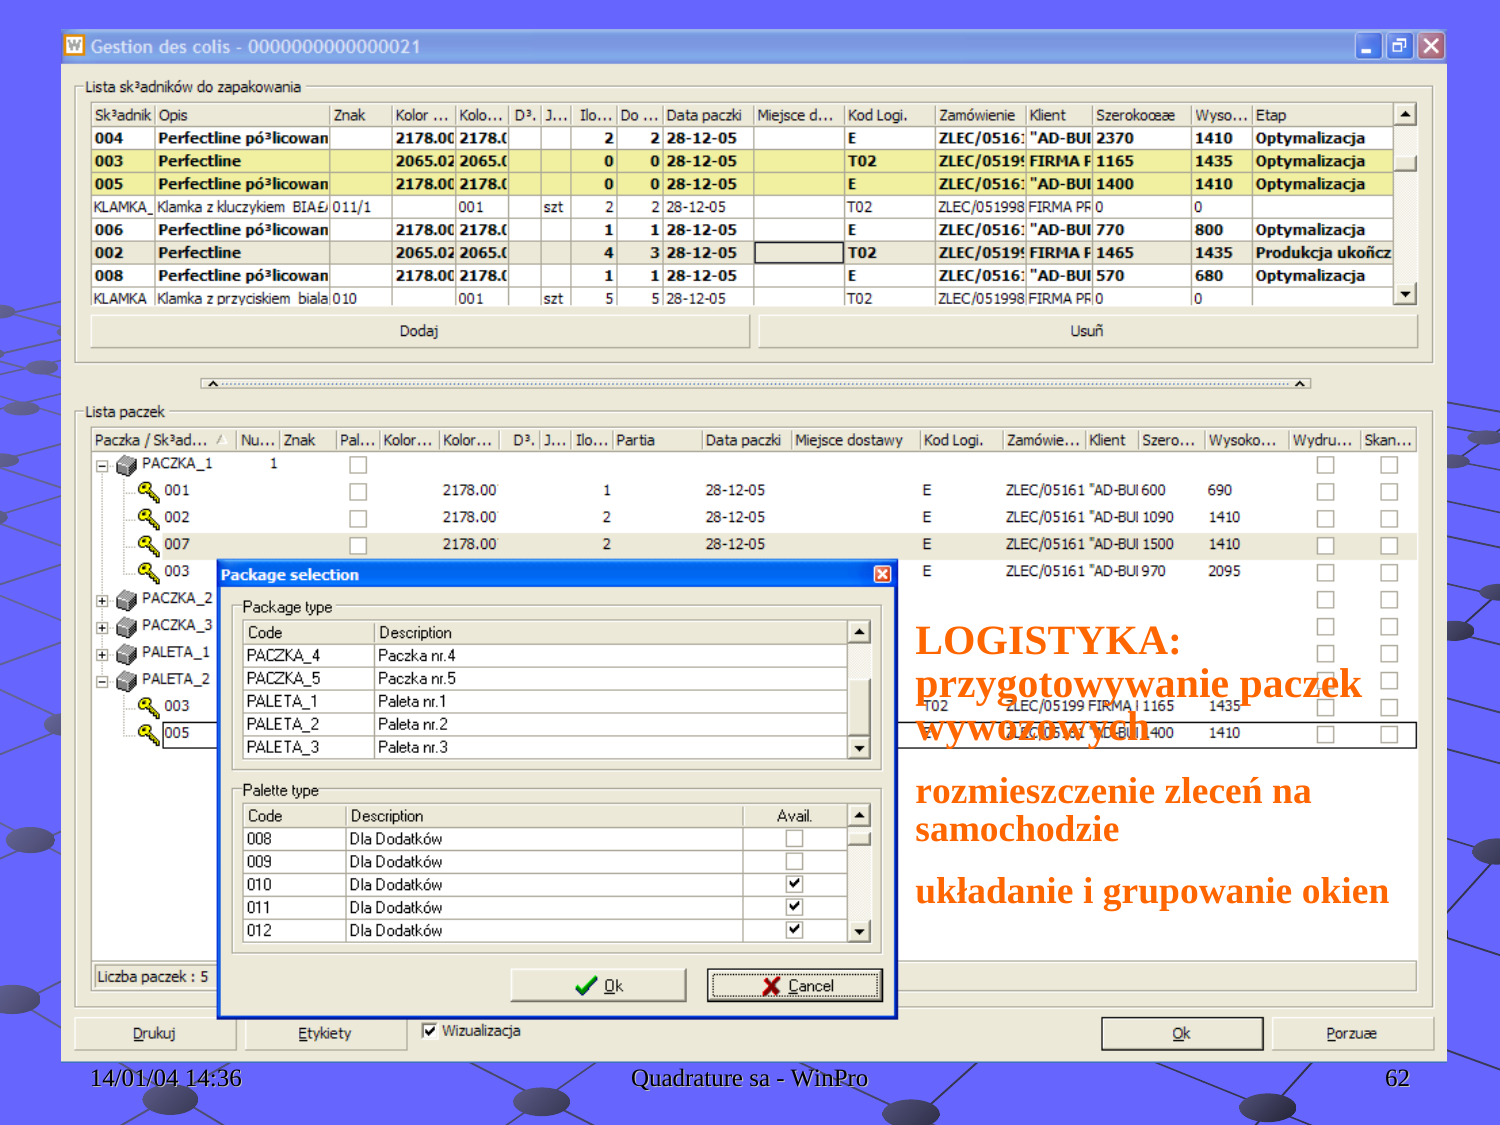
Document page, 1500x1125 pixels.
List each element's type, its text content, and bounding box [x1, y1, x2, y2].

picture [61, 29, 1447, 1063]
text_box LOGISTYKA: przygotowywanie paczek wywozowych rozmieszczenie zleceń na samochodzie układanie i grupowanie okien [915, 620, 1418, 912]
